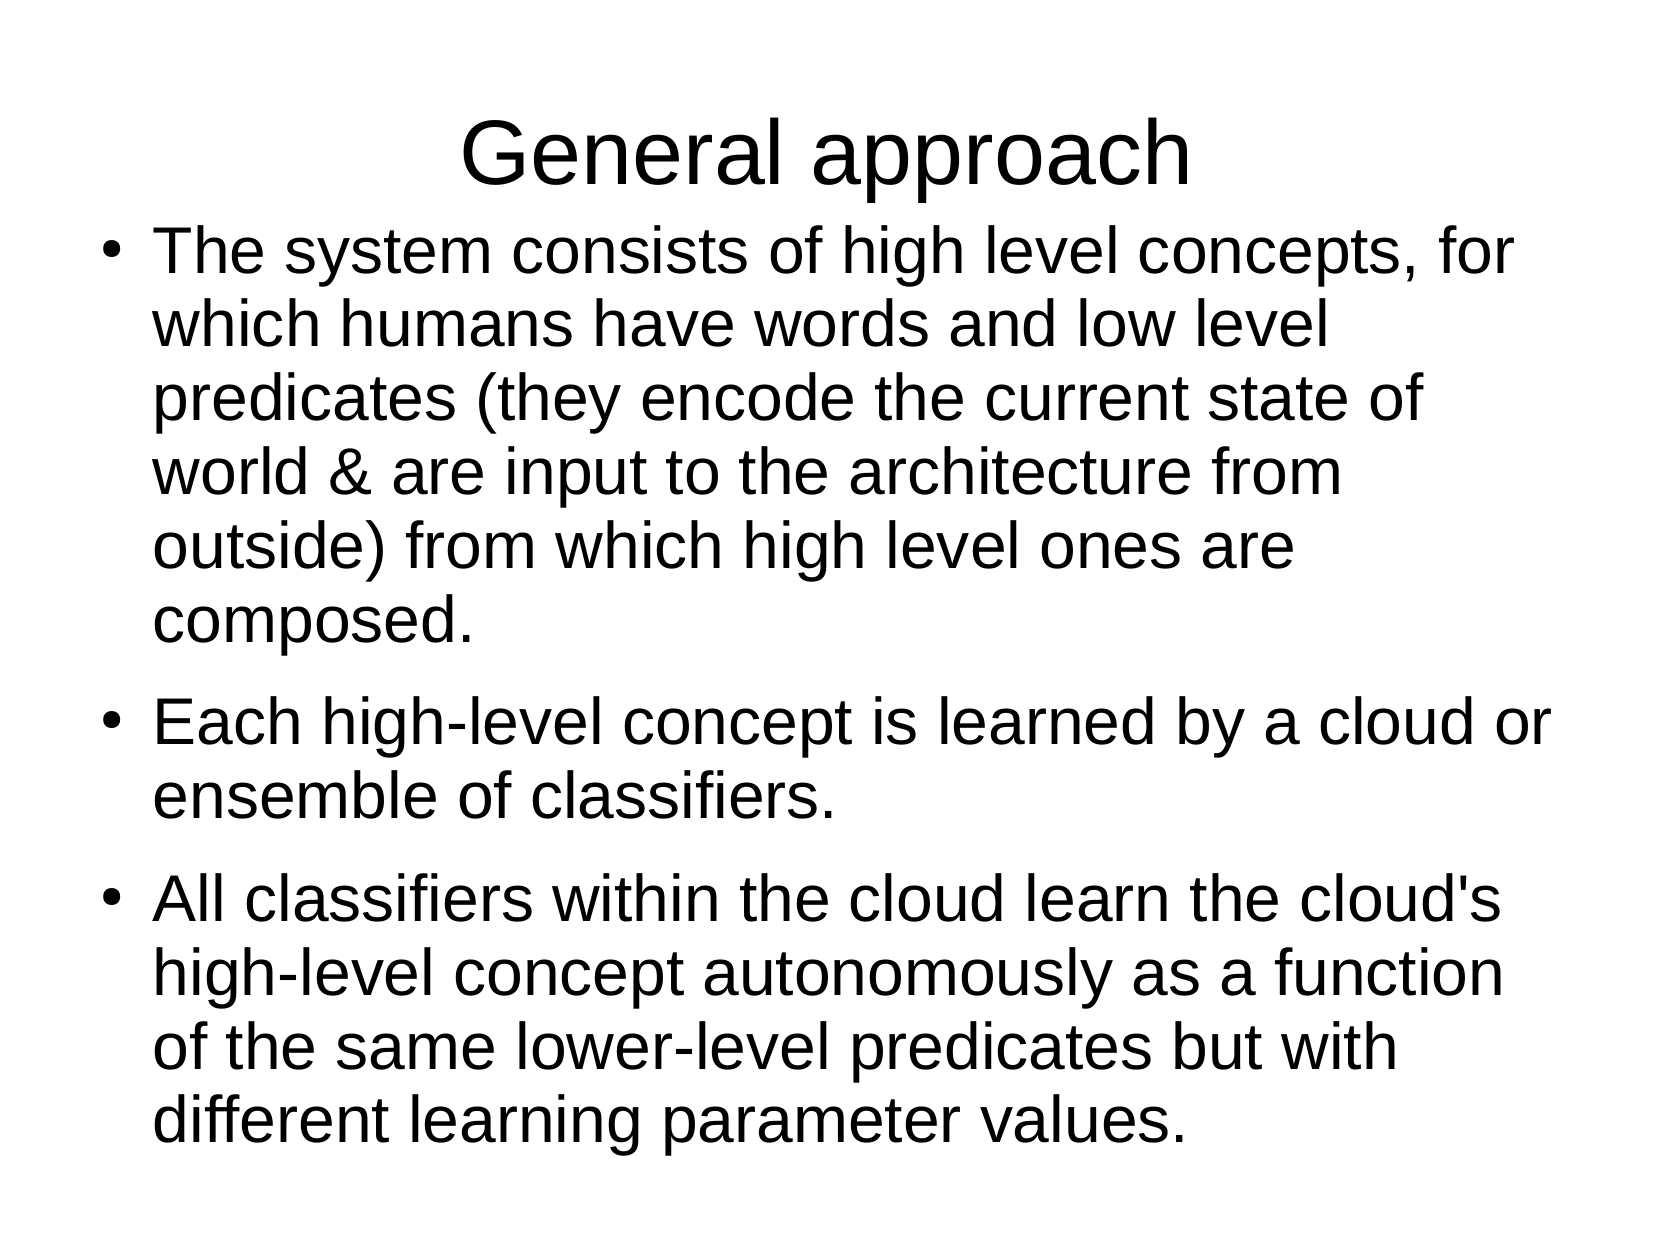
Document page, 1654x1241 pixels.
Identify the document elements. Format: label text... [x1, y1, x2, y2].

title General approach [82, 49, 1571, 213]
list The system consists of high level concepts, for which humans have words and low level predicates (they encode the current state of world & are input to the architecture from outside) from which high level ones are composed. Each high-level concept is learned by a cloud or ensemble of classifiers. All classifiers within the cloud learn the cloud's high-level concept autonomously as a function of the same lower-level predicates but with different learning parameter values. [82, 213, 1571, 1164]
